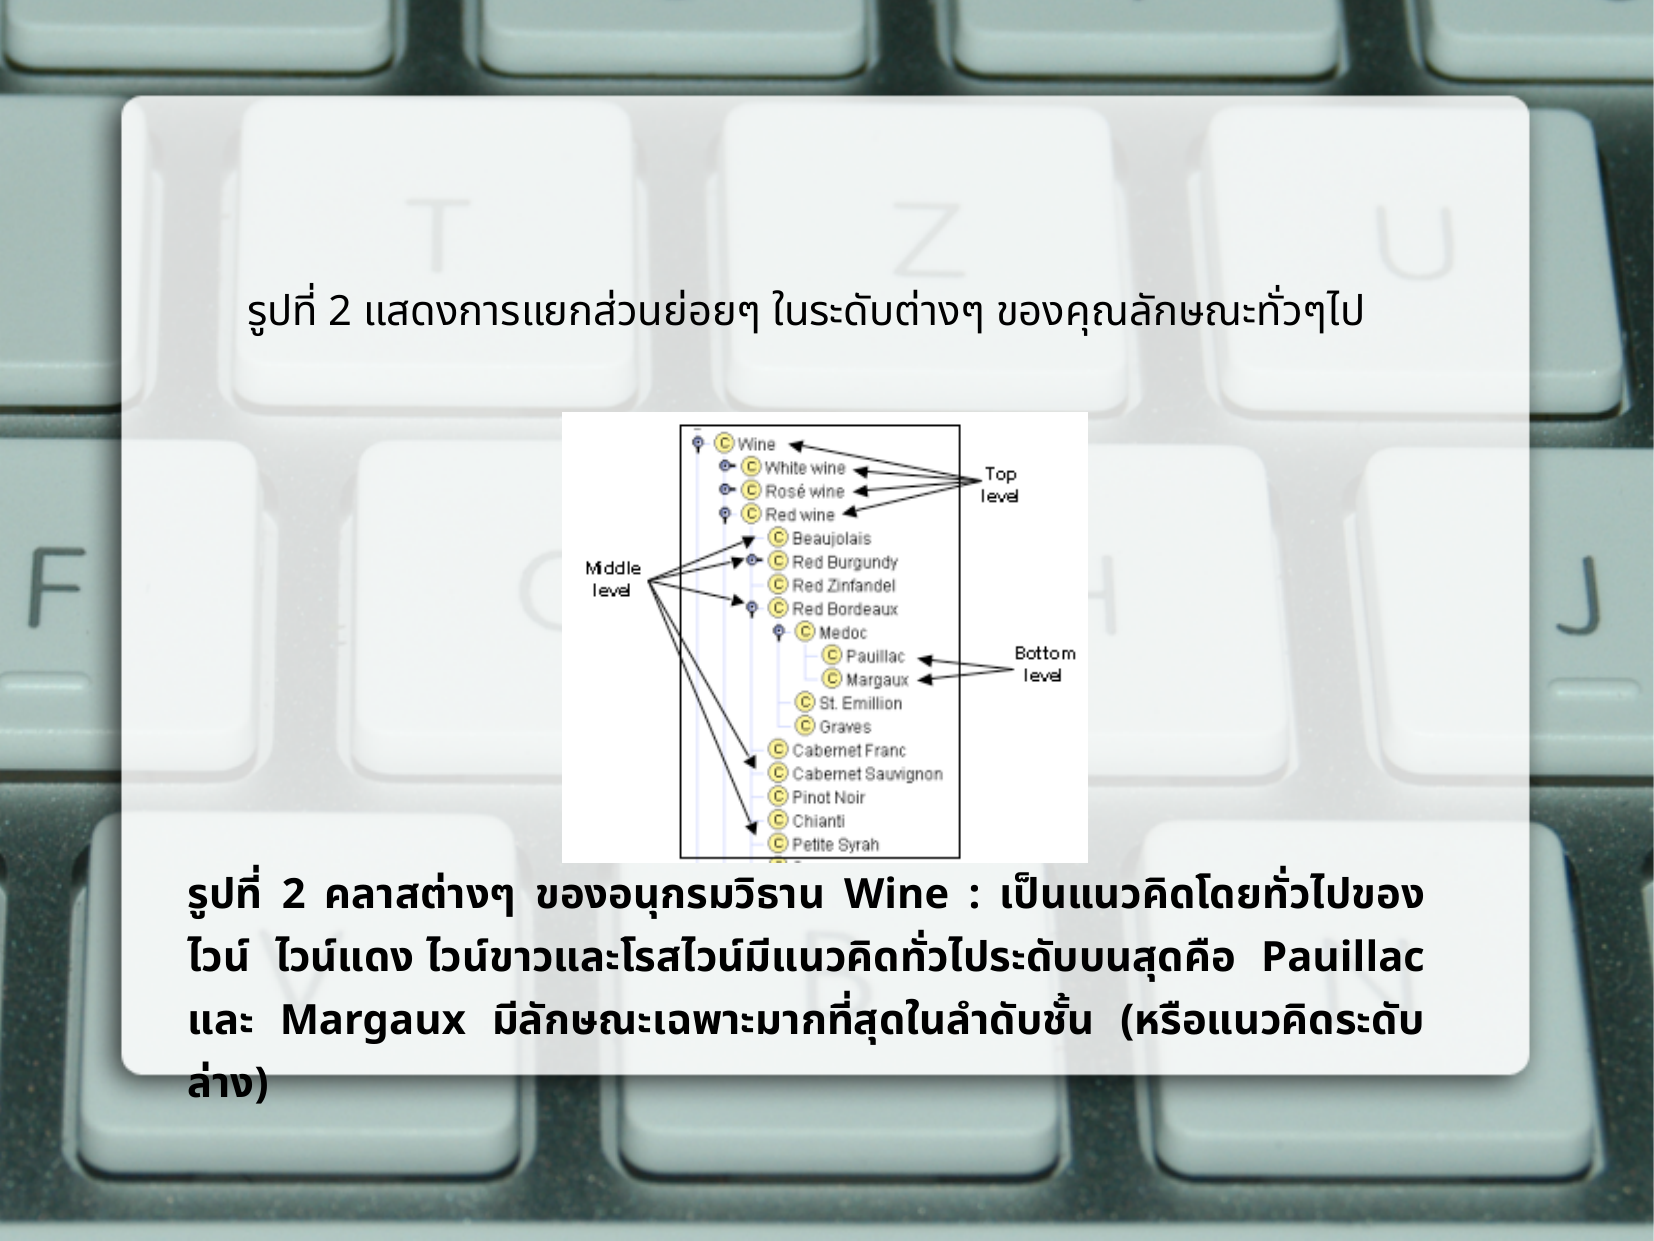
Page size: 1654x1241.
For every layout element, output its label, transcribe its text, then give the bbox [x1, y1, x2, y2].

subtitle รูปที่ 2 แสดงการแยกส่วนย่อยๆ ในระดับต่างๆ ของคุณลักษณะทั่วๆไป รูปที่ 2 คลาสต่างๆ ของอนุกรมวิธาน Wine : เป็นแนวคิดโดยทั่วไปของไวน์ ไวน์แดง ไวน์ขาวและโรสไวน์มีแนวคิดทั่วไประดับบนสุดคือ Pauillac และ Margaux มีลักษณะเฉพาะมากที่สุดในลำดับชั้น (หรือแนวคิดระดับล่าง) [187, 348, 1426, 1039]
picture [0, 0, 1654, 1241]
